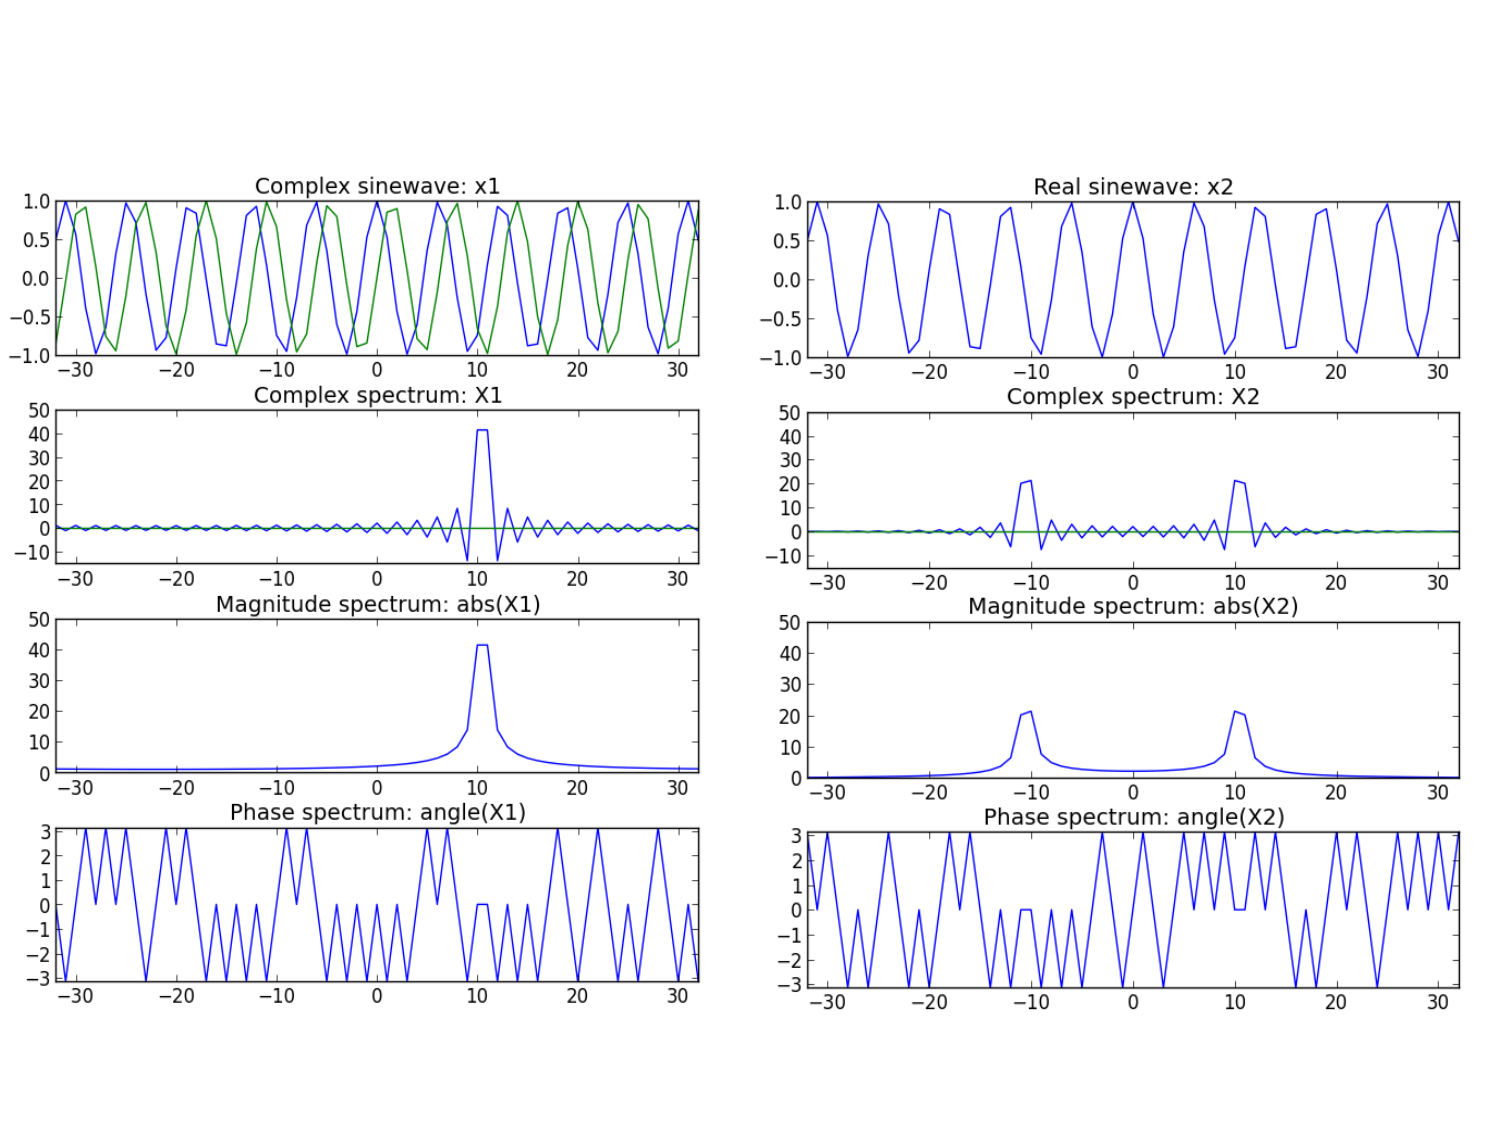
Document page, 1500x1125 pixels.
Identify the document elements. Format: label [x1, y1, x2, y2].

picture [0, 104, 1500, 1086]
